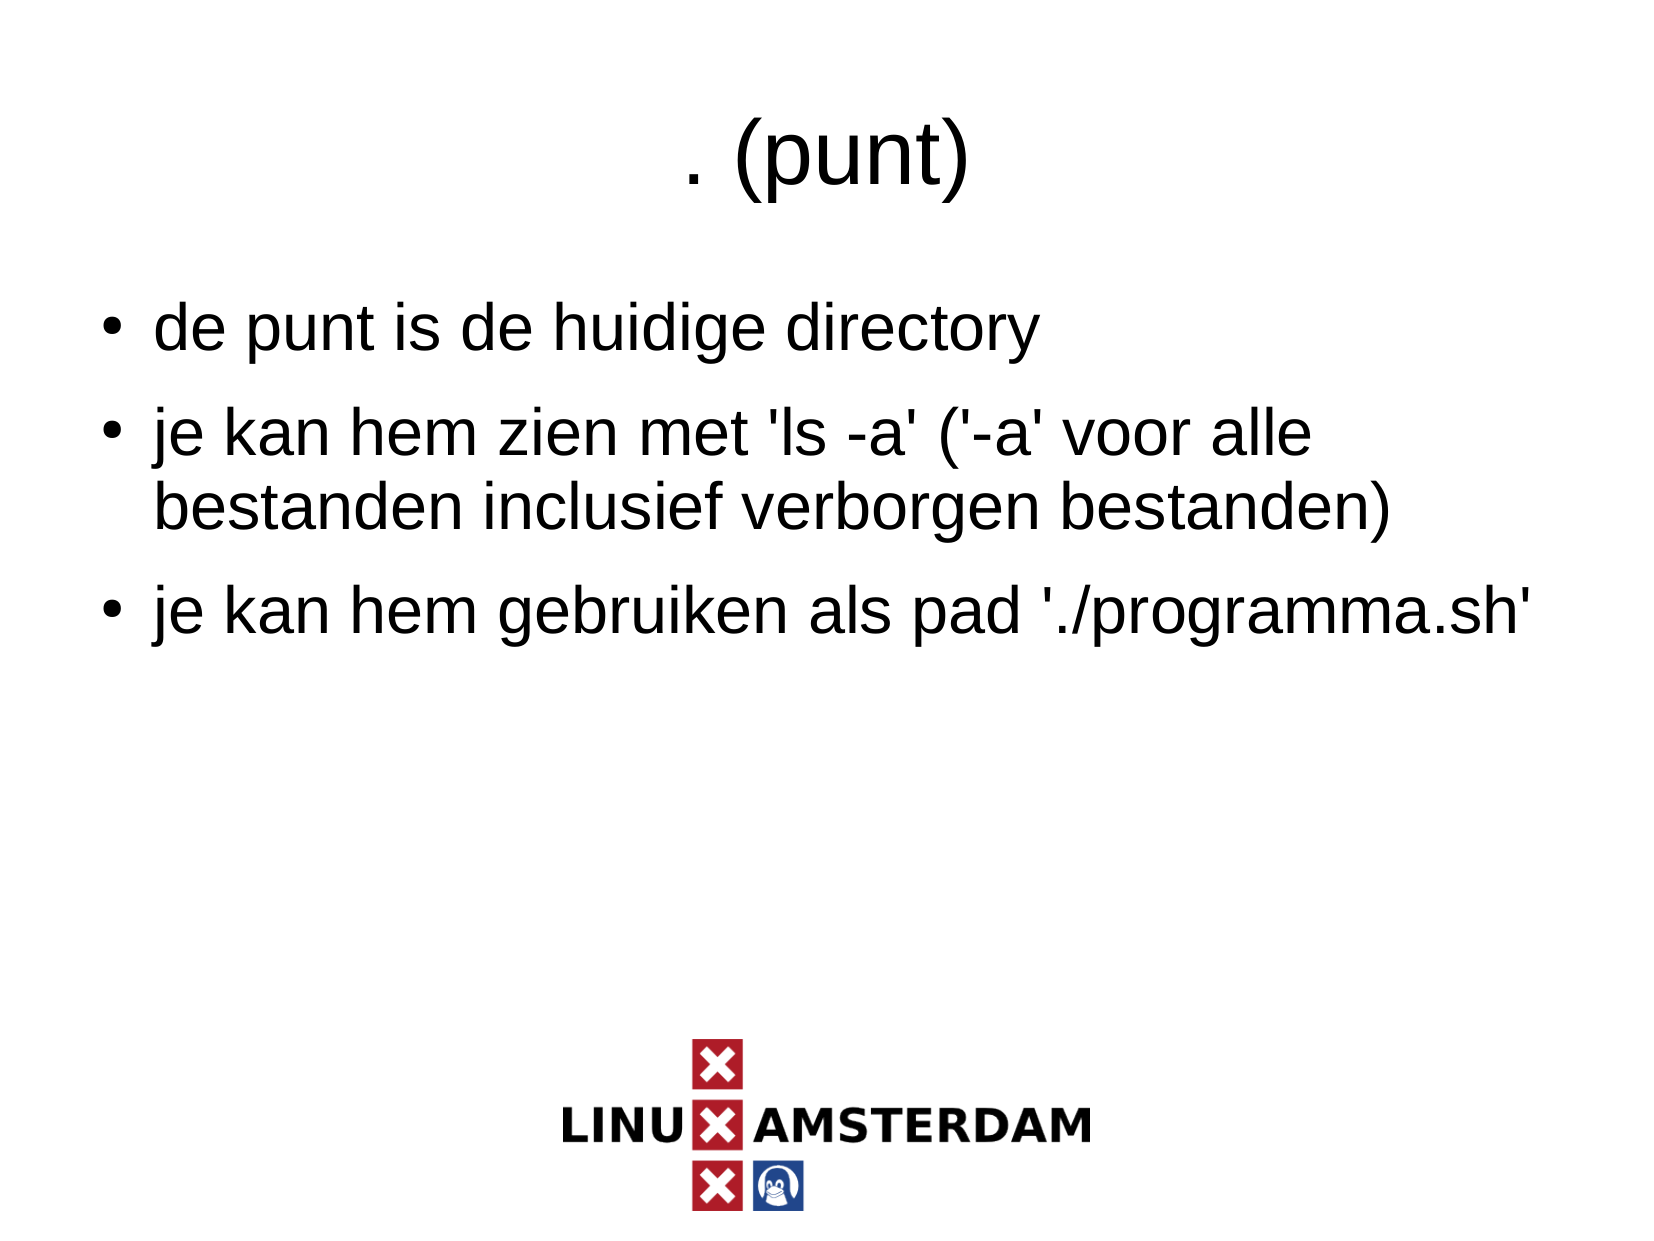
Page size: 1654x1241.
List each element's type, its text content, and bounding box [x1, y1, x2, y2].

title . (punt) [82, 49, 1571, 257]
picture [563, 1039, 1090, 1211]
list de punt is de huidige directory je kan hem zien met 'ls -a' ('-a' voor alle bestanden inclusief verborgen bestanden) je kan hem gebruiken als pad './programma.sh' [82, 290, 1571, 1010]
